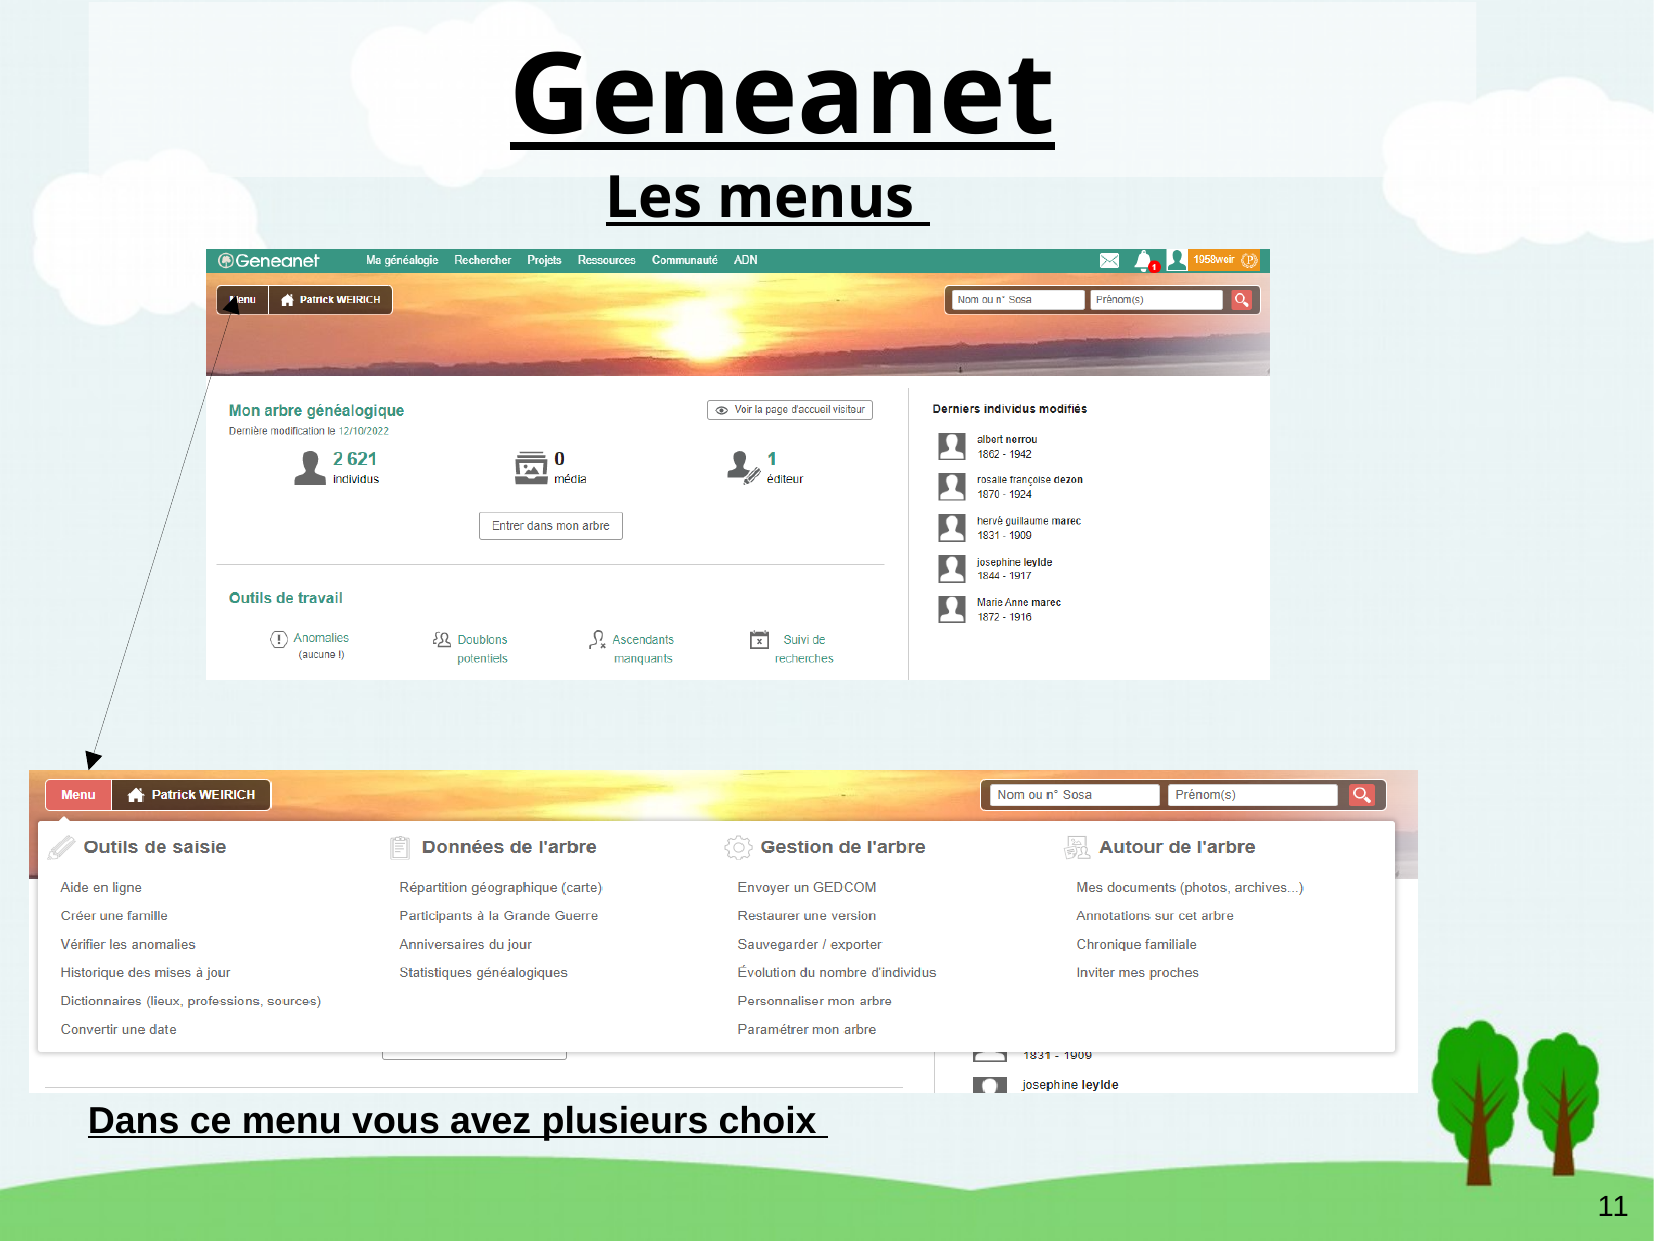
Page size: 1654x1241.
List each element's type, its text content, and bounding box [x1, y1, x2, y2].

title Geneanet [88, 2, 1477, 147]
text_box Dans ce menu vous avez plusieurs choix [59, 1092, 857, 1150]
text_box Les menus [0, 147, 1536, 296]
picture [0, 0, 1654, 1241]
